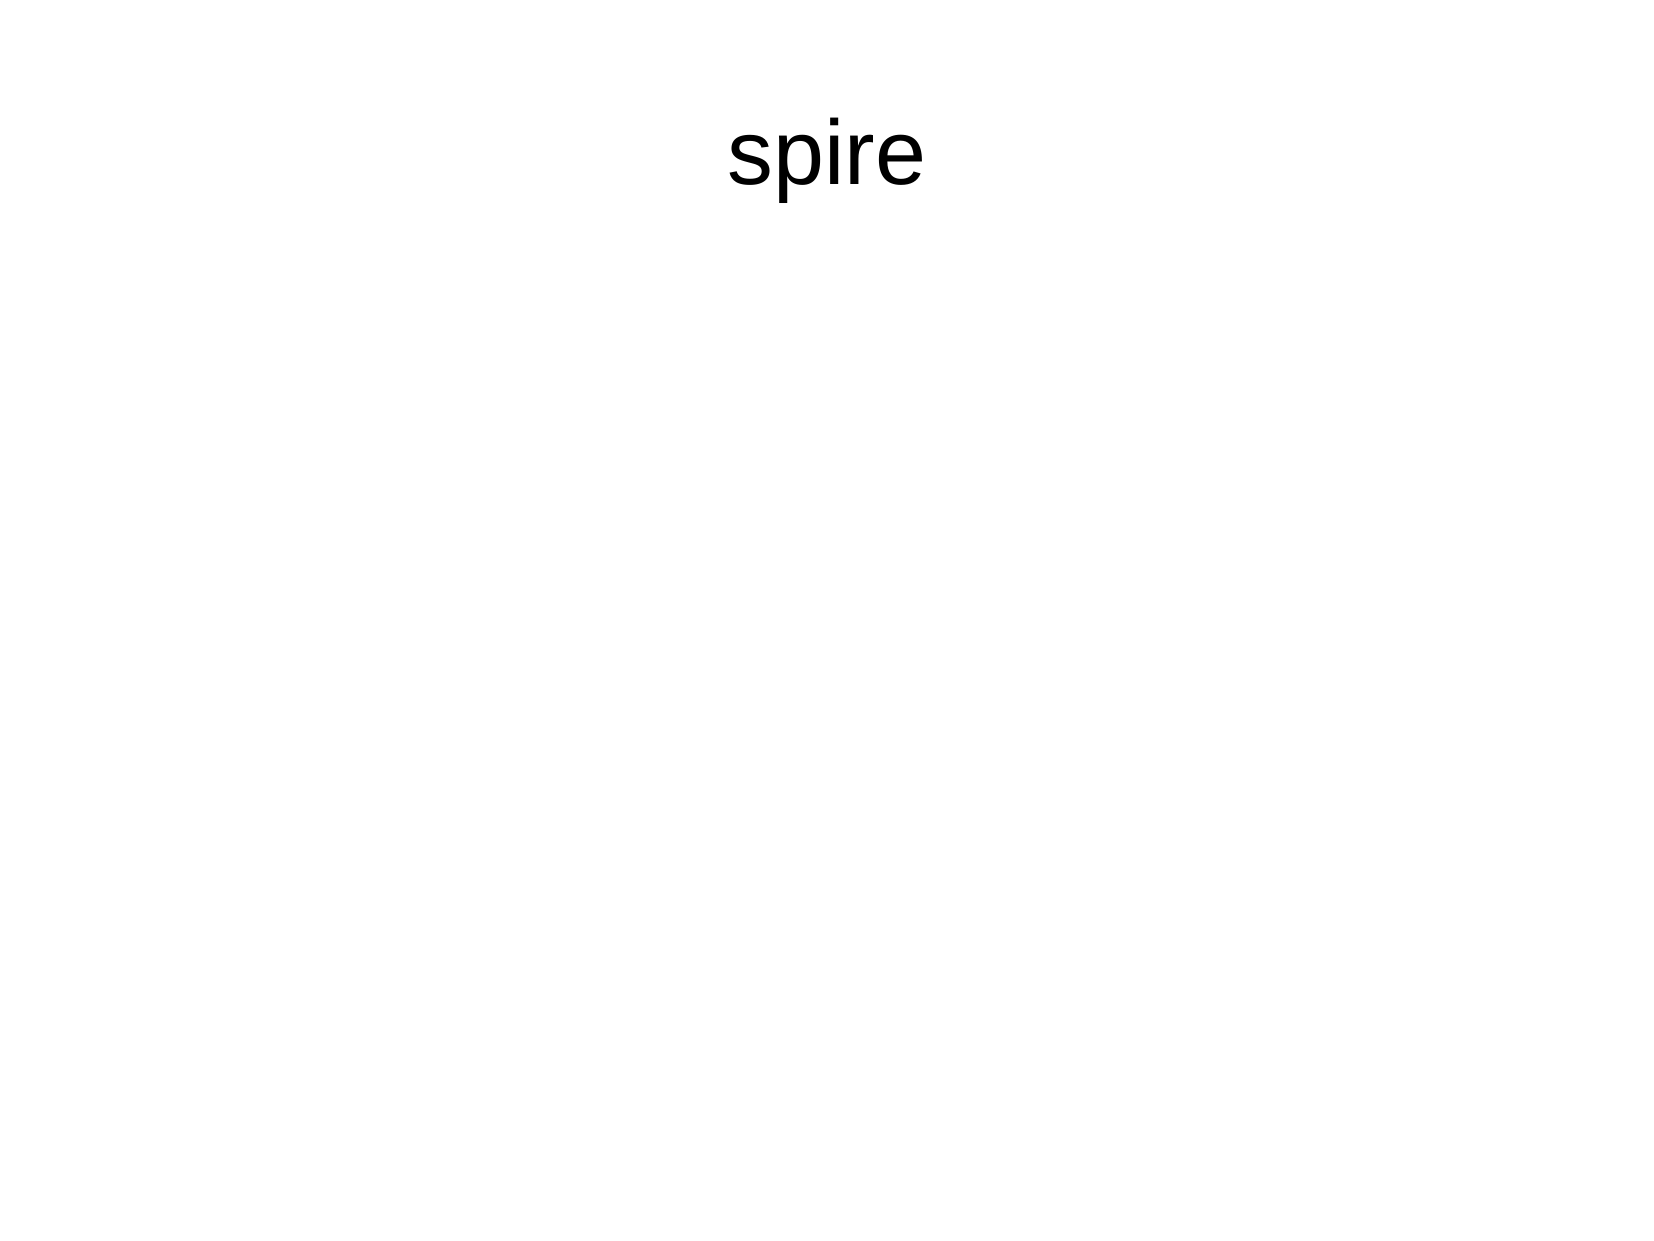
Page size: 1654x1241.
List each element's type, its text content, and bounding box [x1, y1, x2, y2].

title spire [82, 49, 1571, 257]
